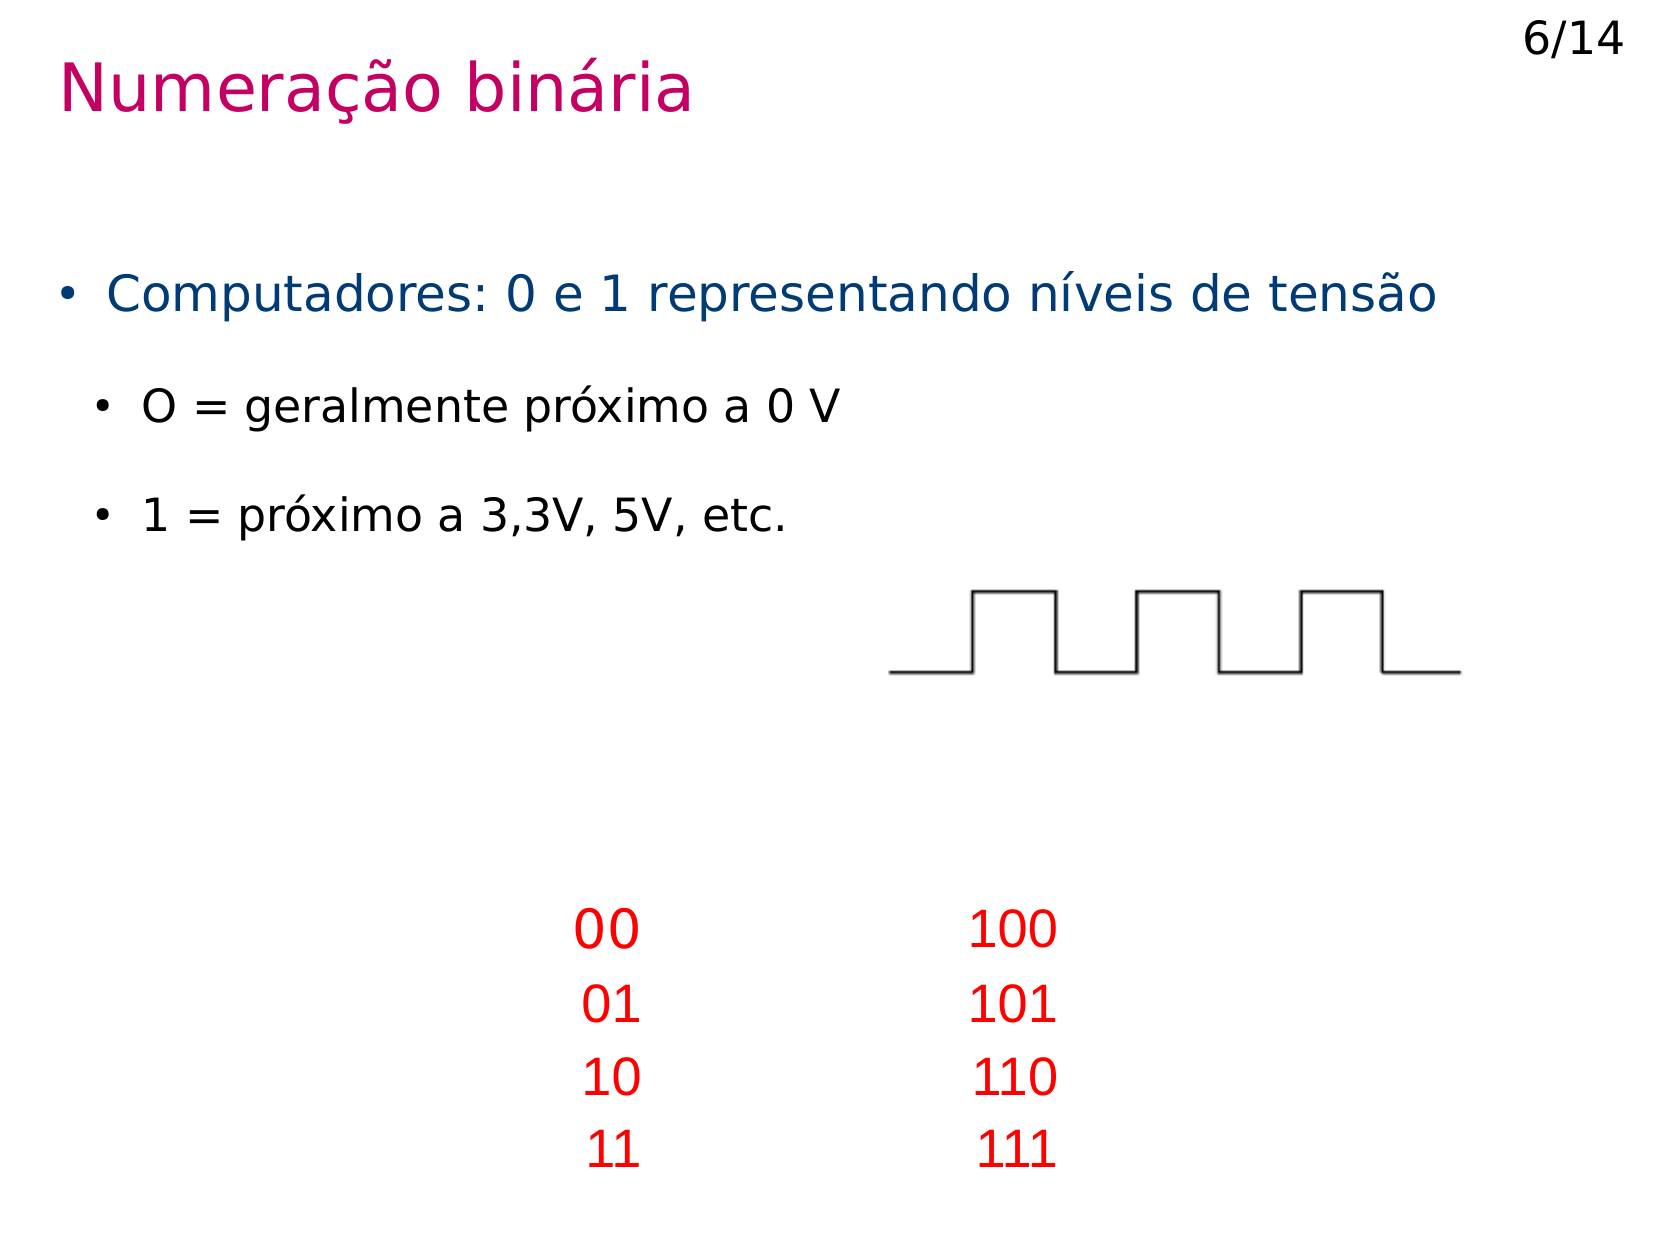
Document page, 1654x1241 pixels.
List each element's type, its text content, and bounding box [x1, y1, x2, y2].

list Computadores: 0 e 1 representando níveis de tensão O = geralmente próximo a 0 V 1 = próximo a 3,3V, 5V, etc. [59, 236, 1625, 1211]
table_cell 10 [232, 1040, 648, 1112]
picture [814, 496, 1536, 768]
title Numeração binária [59, 29, 1625, 148]
table_header 00 [232, 893, 648, 968]
table_cell 110 [648, 1040, 1064, 1112]
table_cell 11 [232, 1112, 648, 1185]
table_cell 111 [648, 1112, 1064, 1185]
table_cell 01 [232, 968, 648, 1040]
table_cell 101 [648, 968, 1064, 1040]
table_header 100 [648, 893, 1064, 968]
